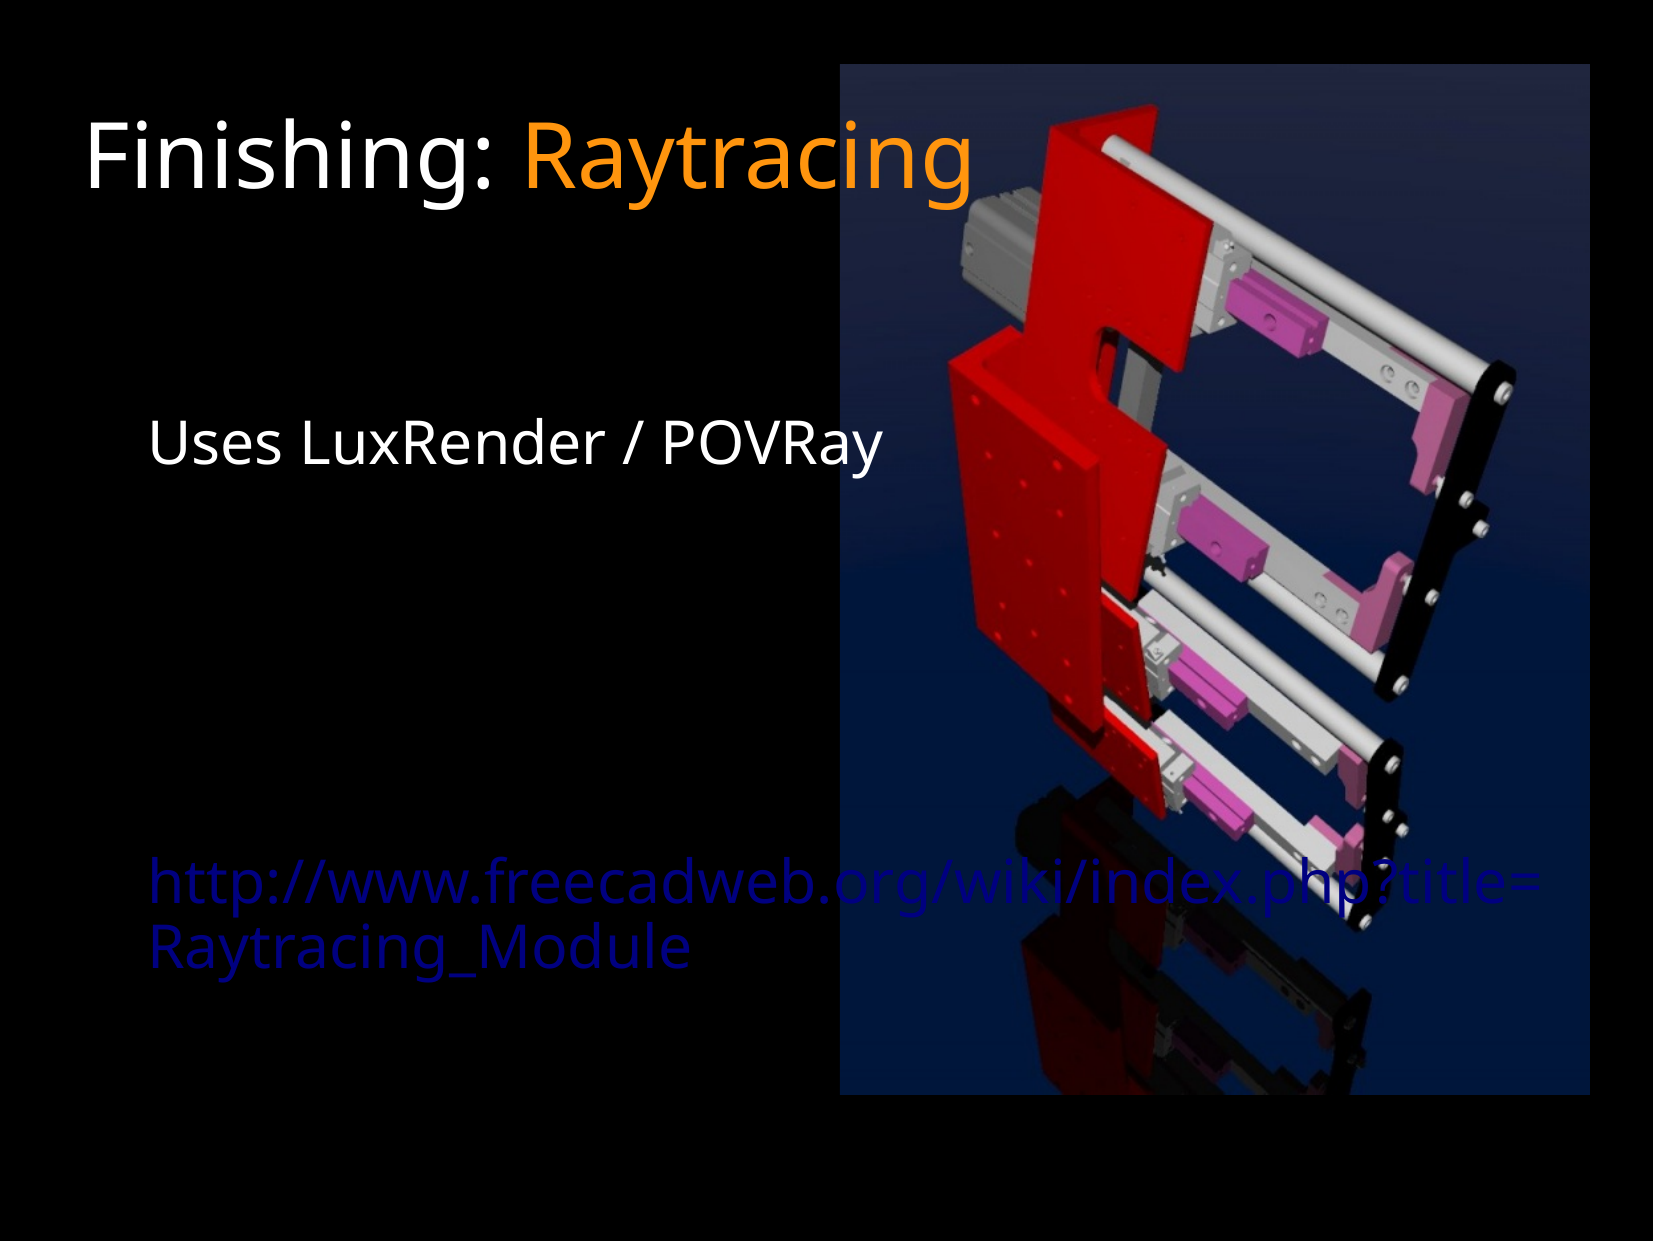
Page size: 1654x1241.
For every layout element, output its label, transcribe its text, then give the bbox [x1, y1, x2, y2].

title Finishing: Raytracing [82, 49, 1571, 257]
list Uses LuxRender / POVRay http://www.freecadweb.org/wiki/index.php?title=Raytracing_Module [82, 290, 1571, 1010]
picture [839, 64, 1591, 1096]
